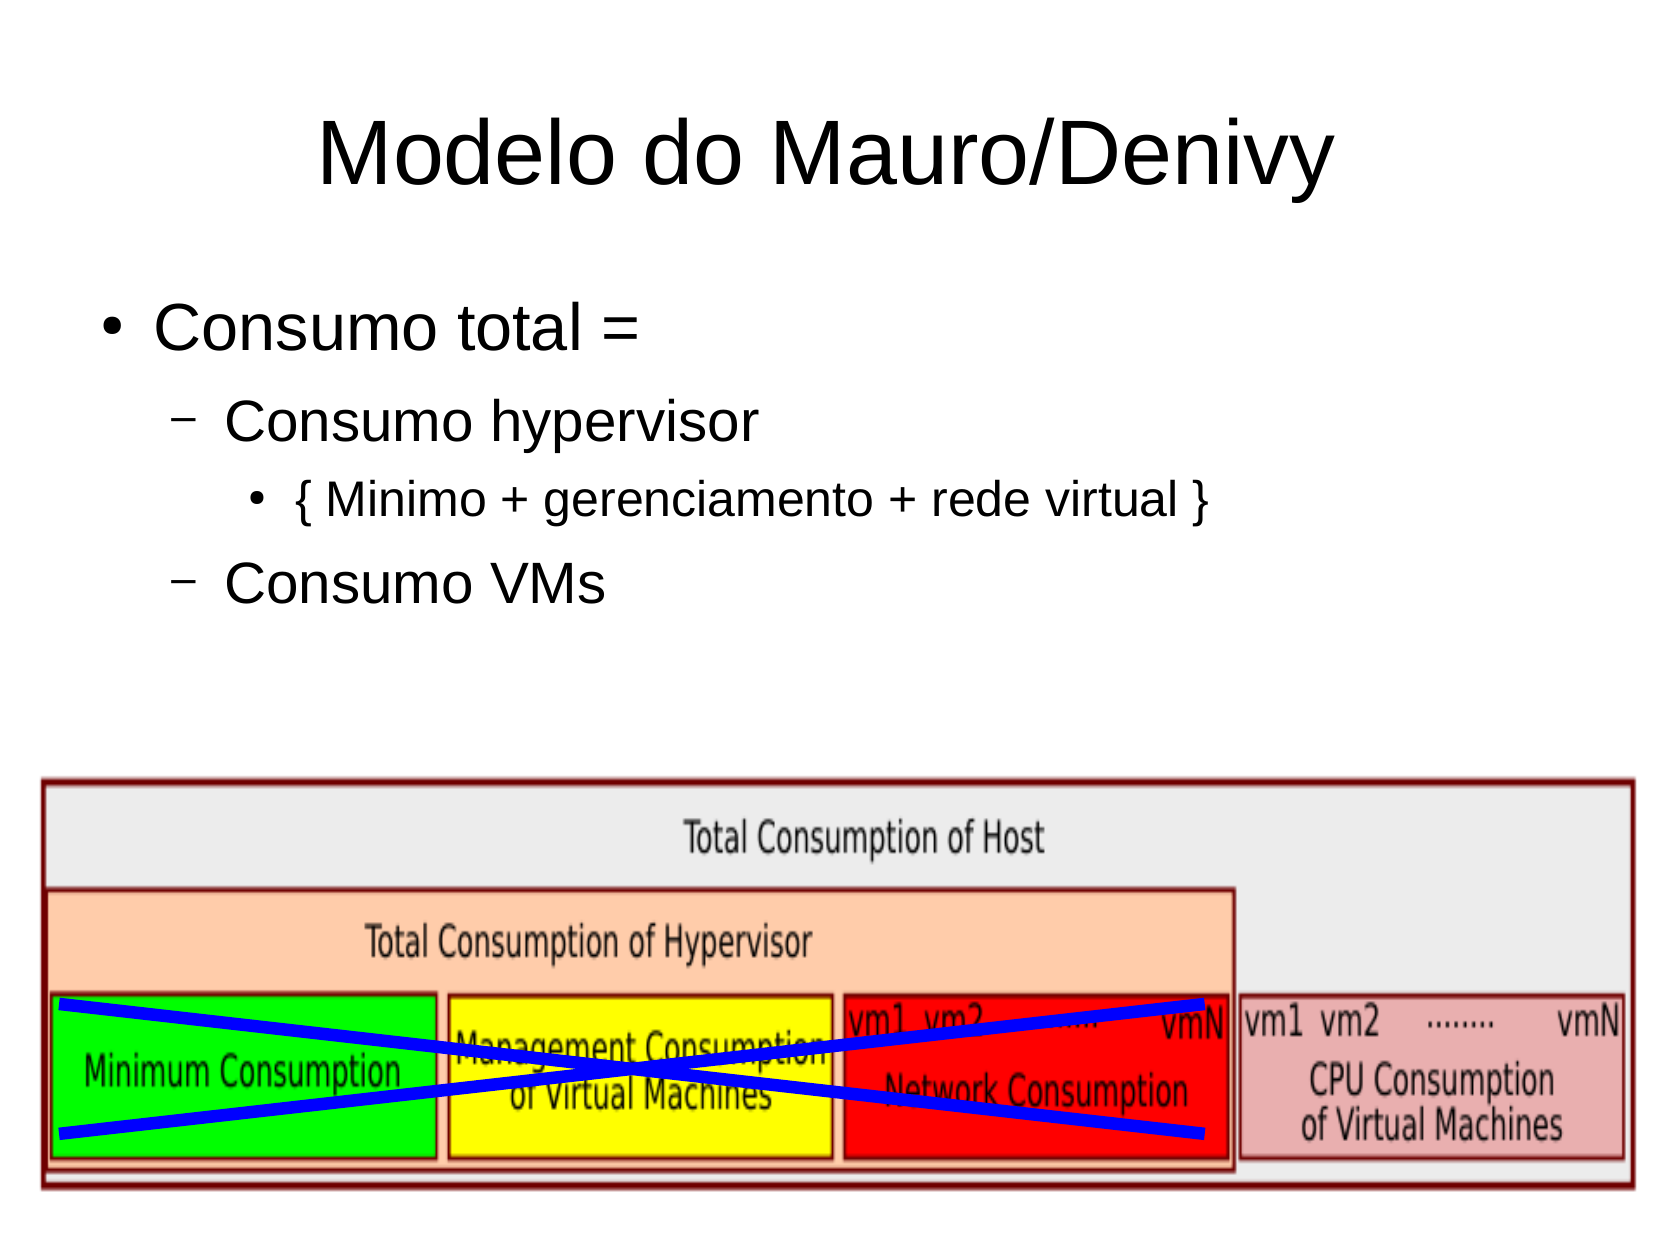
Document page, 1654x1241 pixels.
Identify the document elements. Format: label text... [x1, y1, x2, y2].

picture [19, 755, 1645, 1217]
title Modelo do Mauro/Denivy [82, 49, 1571, 257]
list Consumo total = Consumo hypervisor { Minimo + gerenciamento + rede virtual } Consumo VMs [82, 290, 1571, 755]
